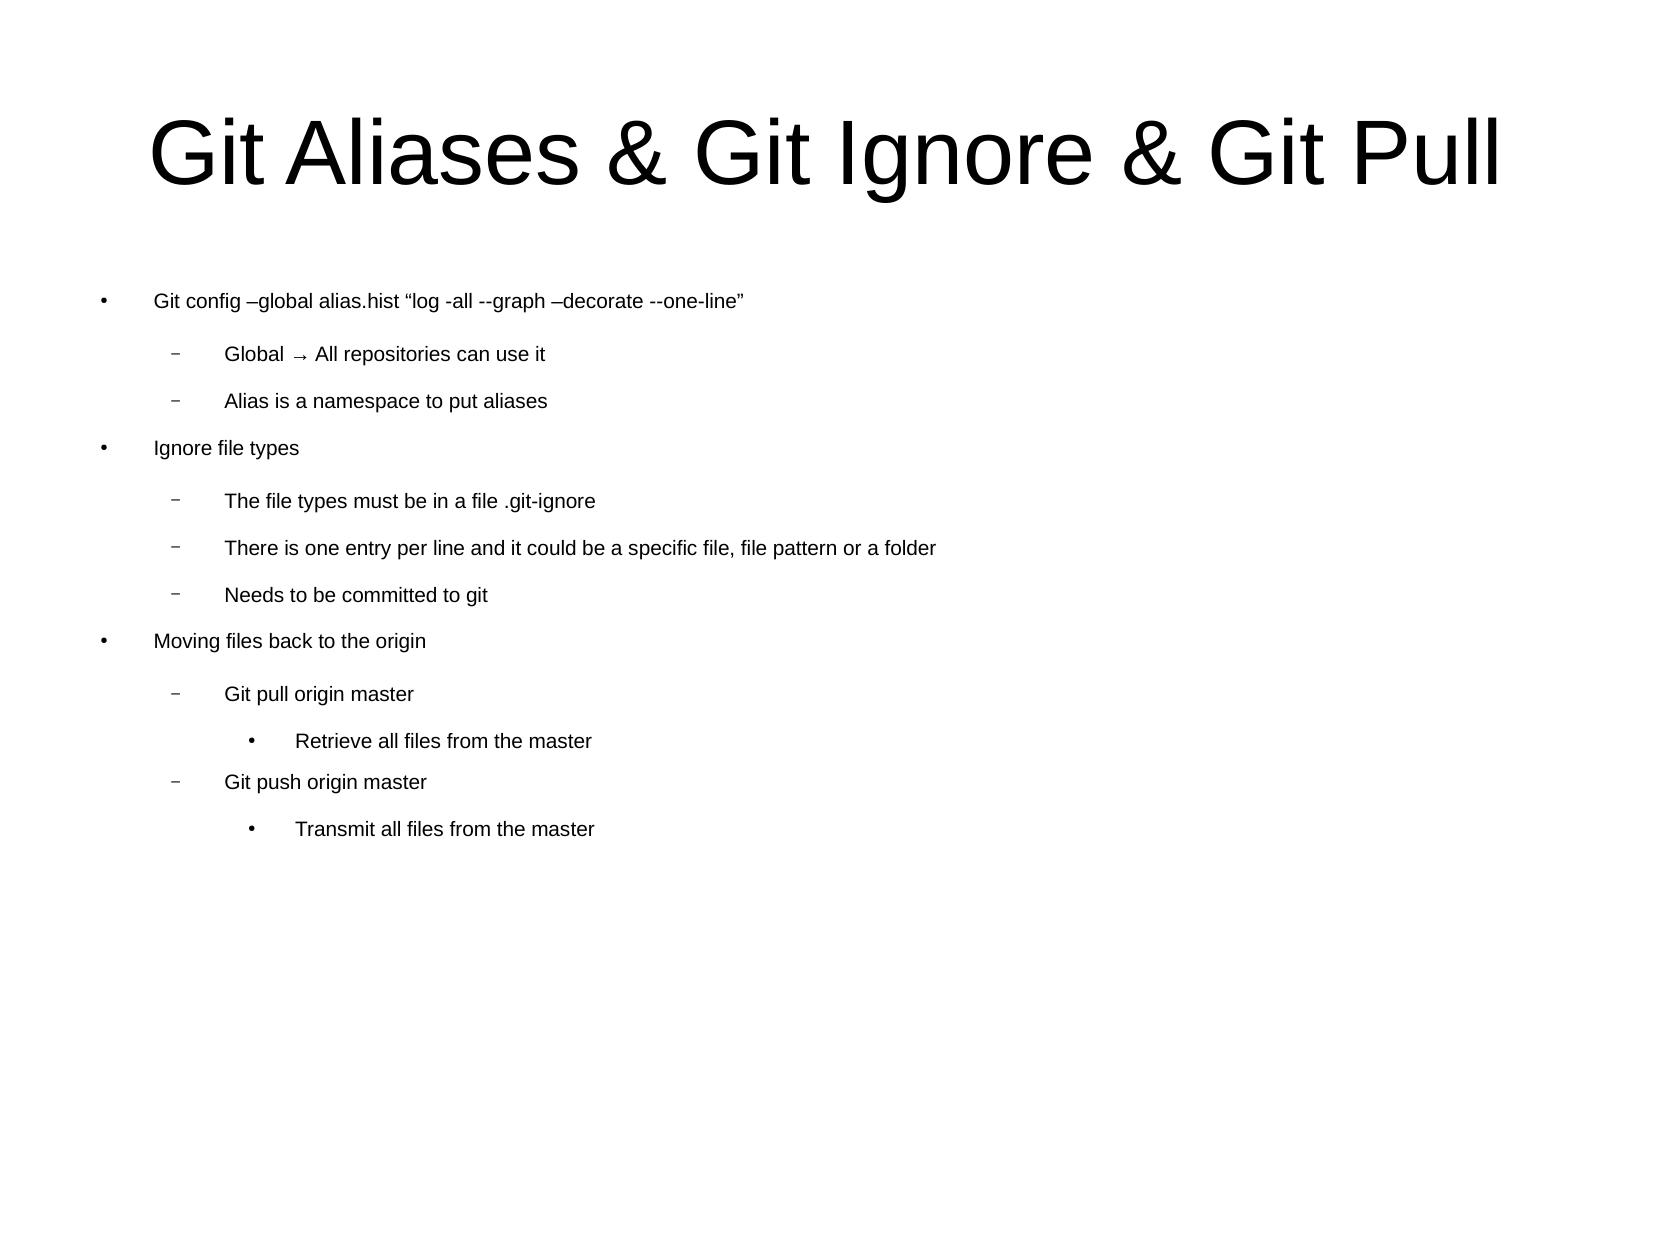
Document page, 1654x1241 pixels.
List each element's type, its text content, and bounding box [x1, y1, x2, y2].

list Git config –global alias.hist “log -all --graph –decorate --one-line” Global → All repositories can use it Alias is a namespace to put aliases Ignore file types The file types must be in a file .git-ignore There is one entry per line and it could be a specific file, file pattern or a folder Needs to be committed to git Moving files back to the origin Git pull origin master Retrieve all files from the master Git push origin master Transmit all files from the master [82, 290, 1571, 1010]
title Git Aliases & Git Ignore & Git Pull [82, 49, 1571, 257]
